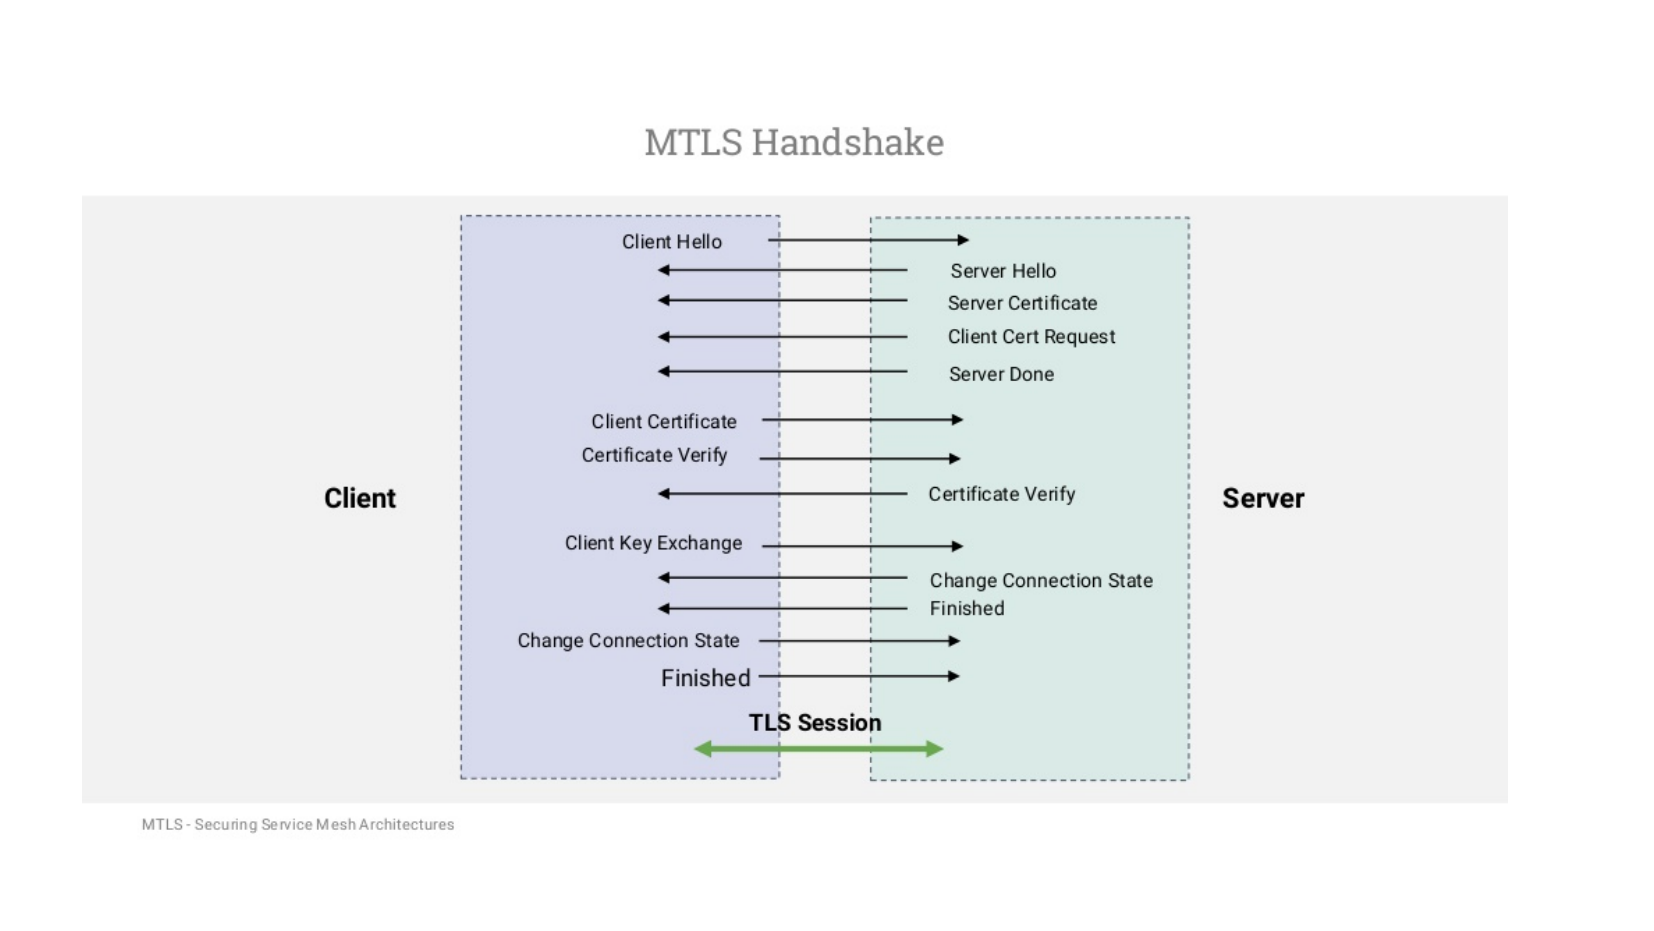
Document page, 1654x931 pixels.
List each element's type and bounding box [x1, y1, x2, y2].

picture [82, 59, 1508, 862]
